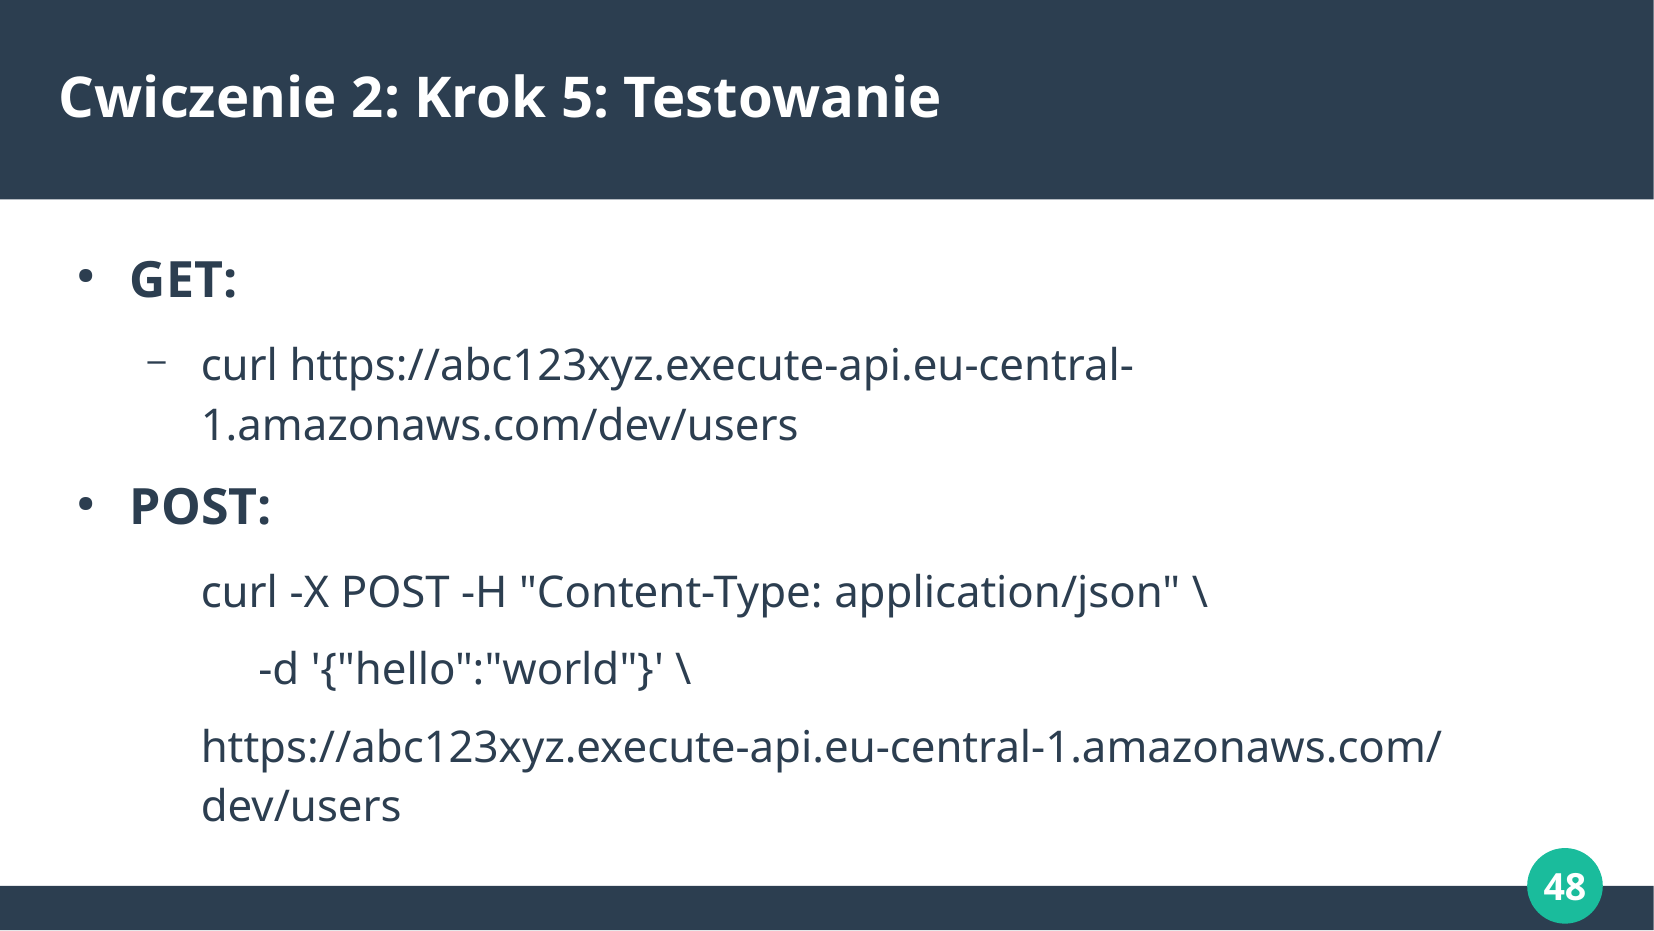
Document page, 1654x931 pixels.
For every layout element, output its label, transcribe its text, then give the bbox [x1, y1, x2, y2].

title Cwiczenie 2: Krok 5: Testowanie [59, 37, 1595, 156]
list GET: curl https://abc123xyz.execute-api.eu-central-1.amazonaws.com/dev/users POST: curl -X POST -H "Content-Type: application/json" \ -d '{"hello":"world"}' \ https://abc123xyz.execute-api.eu-central-1.amazonaws.com/dev/users [59, 243, 1538, 864]
